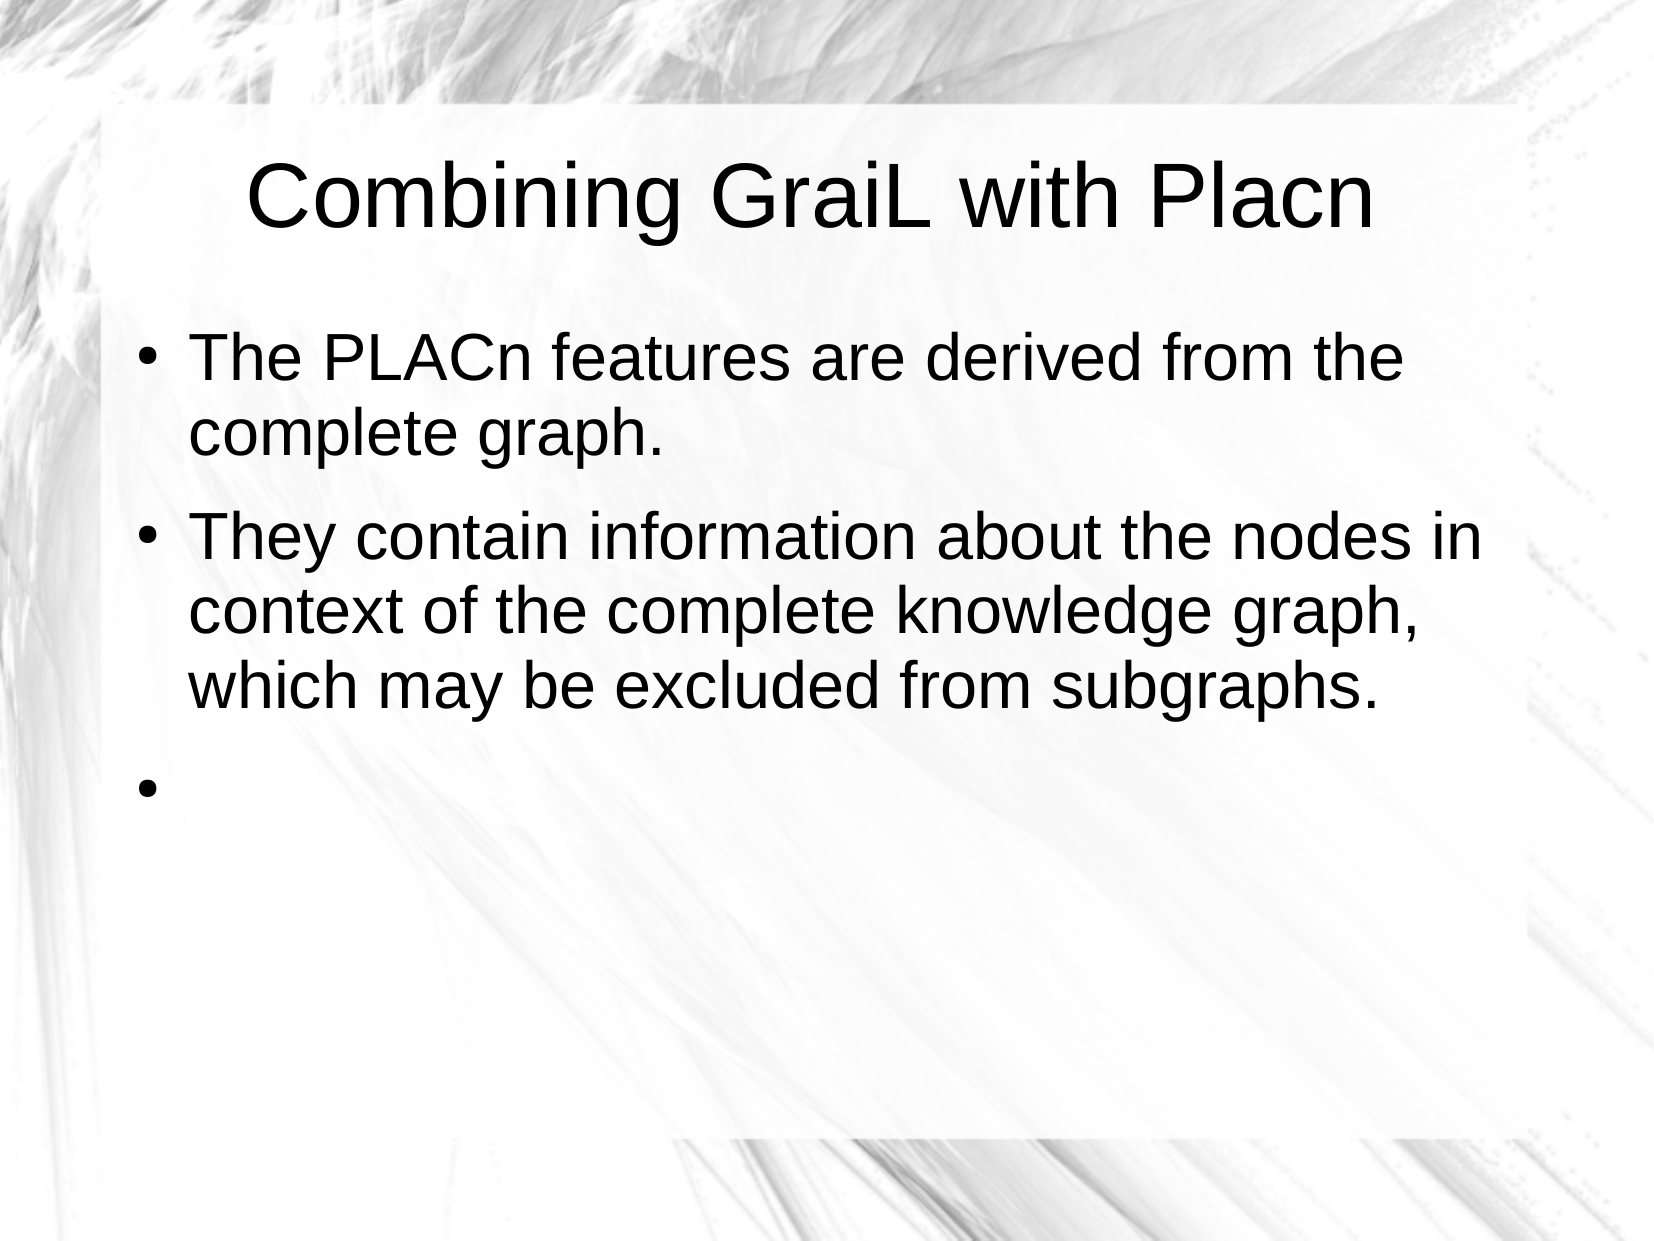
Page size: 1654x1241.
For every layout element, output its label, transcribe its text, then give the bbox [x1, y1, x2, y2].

list The PLACn features are derived from the complete graph. They contain information about the nodes in context of the complete knowledge graph, which may be excluded from subgraphs. [118, 319, 1571, 945]
title Combining GraiL with Placn [118, 112, 1506, 281]
picture [0, 0, 1654, 1241]
